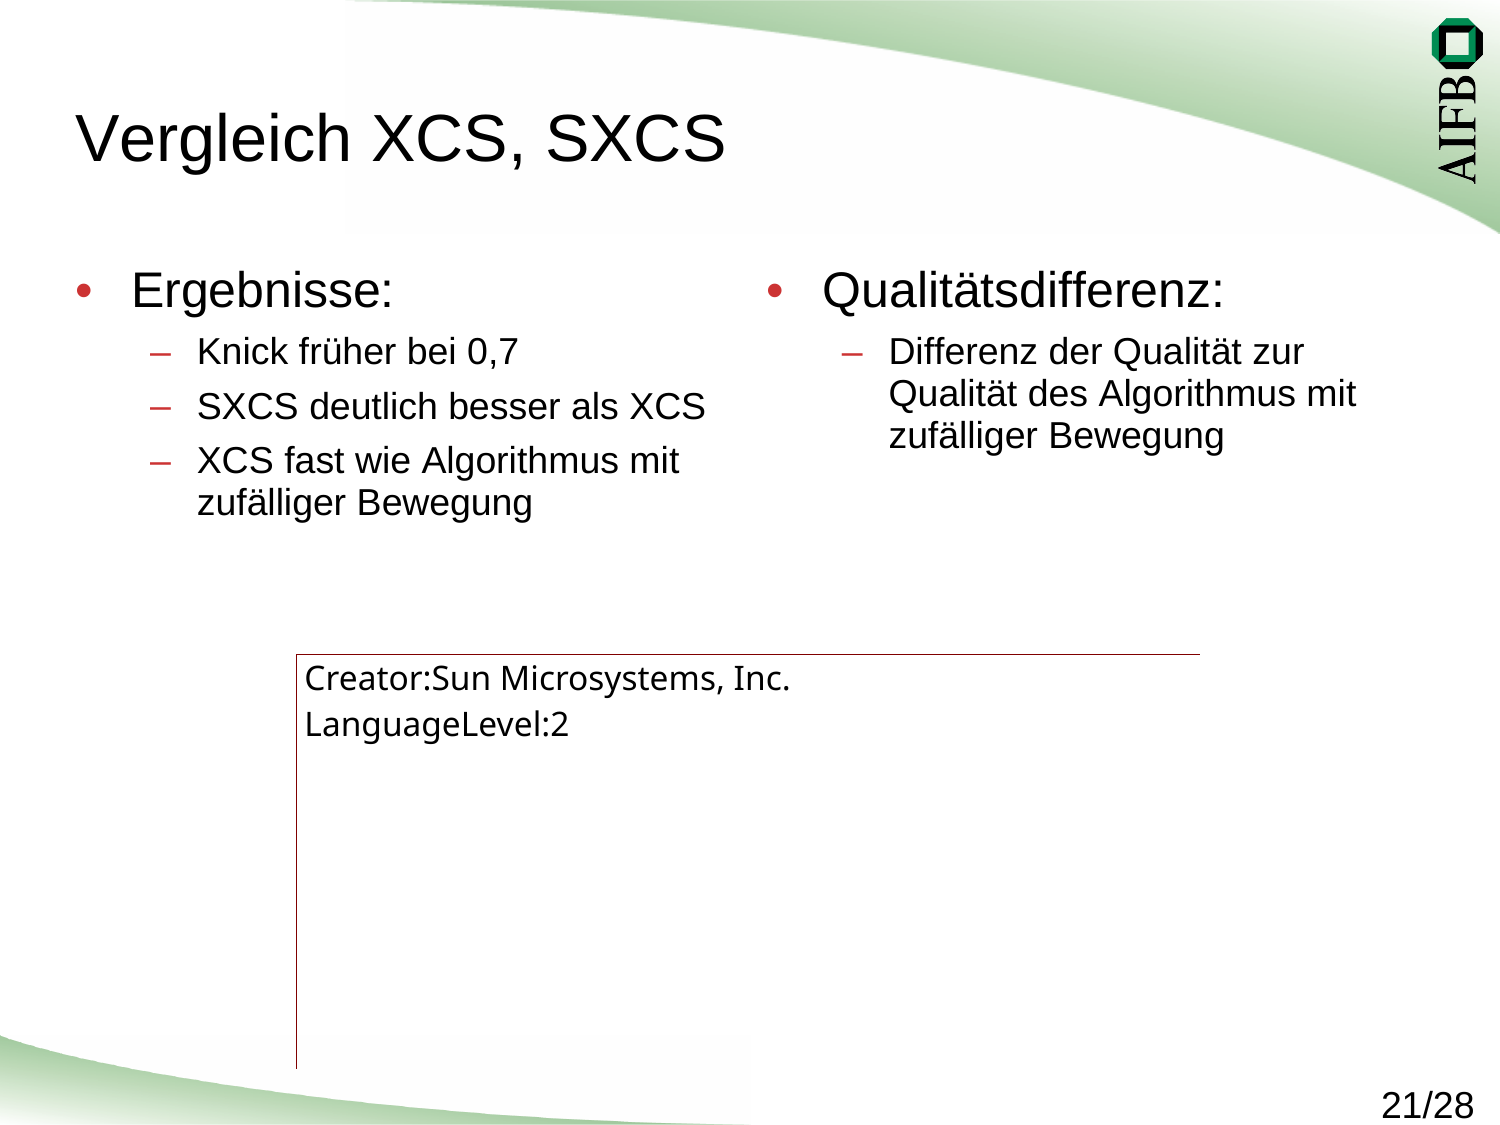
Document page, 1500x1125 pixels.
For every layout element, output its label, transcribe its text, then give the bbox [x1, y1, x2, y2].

title Vergleich XCS, SXCS [75, 51, 1425, 226]
picture [345, 0, 1500, 234]
list Qualitätsdifferenz: Differenz der Qualität zur Qualität des Algorithmus mit zufälliger Bewegung [766, 263, 1426, 993]
picture [0, 652, 1201, 1125]
list Ergebnisse: Knick früher bei 0,7 SXCS deutlich besser als XCS XCS fast wie Algorithmus mit zufälliger Bewegung [75, 263, 734, 993]
